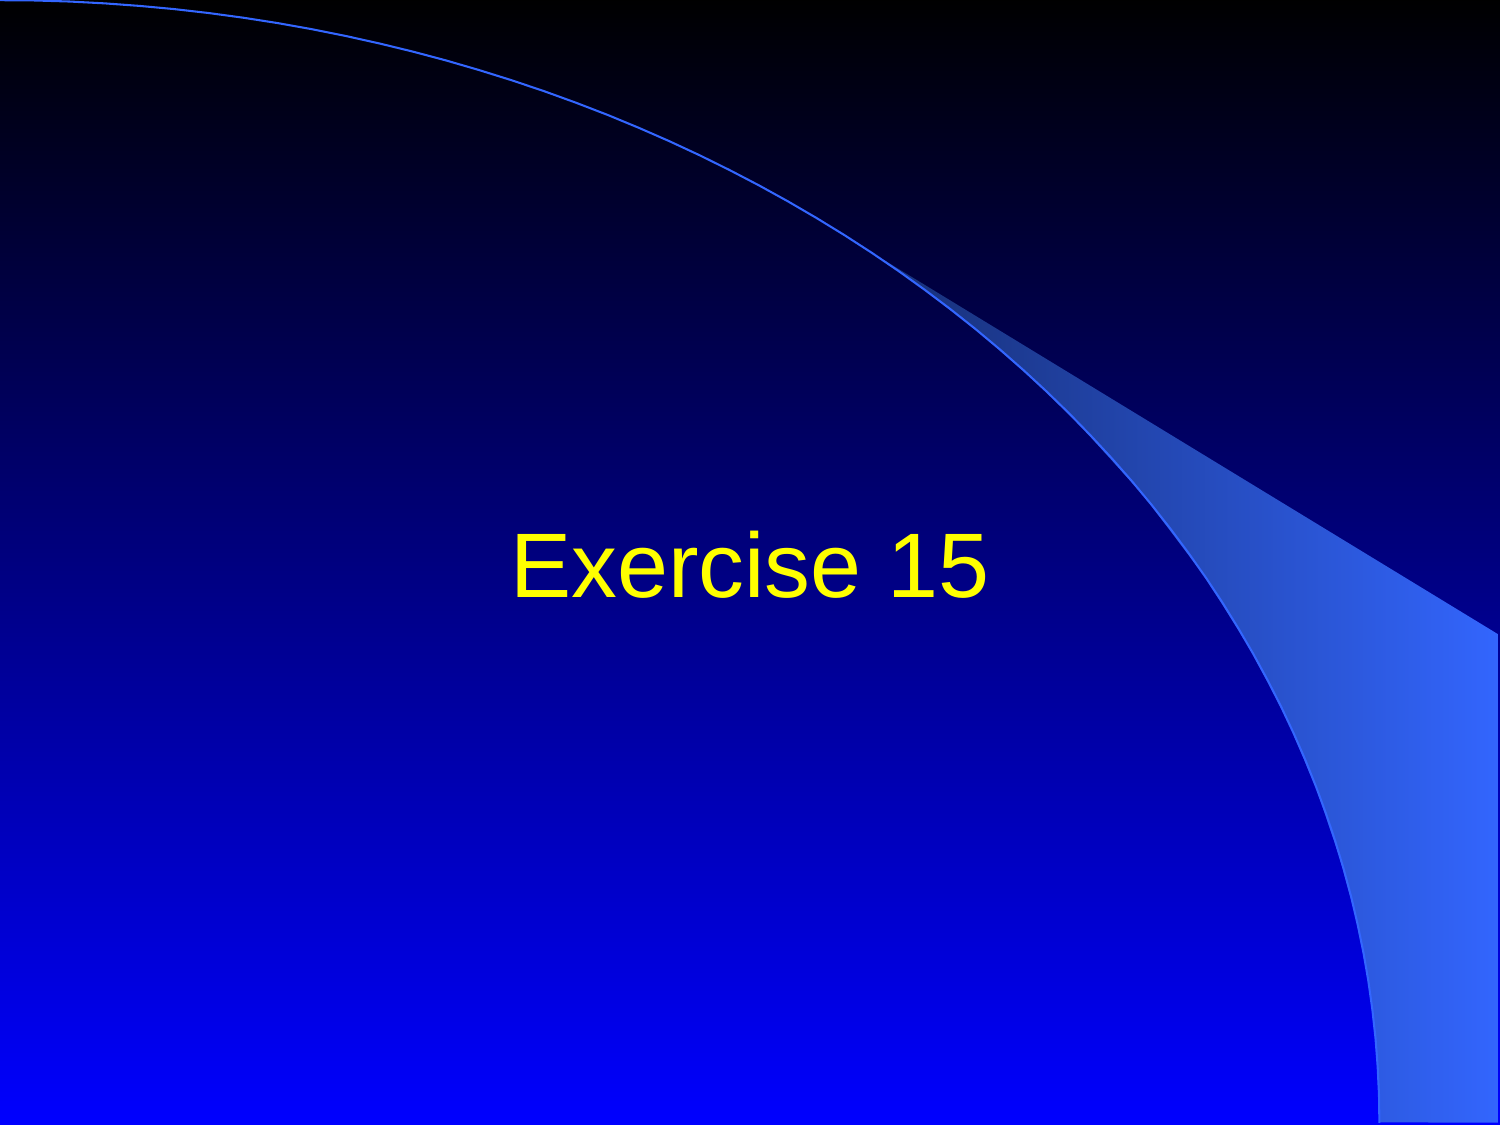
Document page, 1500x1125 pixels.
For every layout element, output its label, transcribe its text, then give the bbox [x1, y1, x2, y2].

title Exercise 15 [112, 474, 1388, 663]
